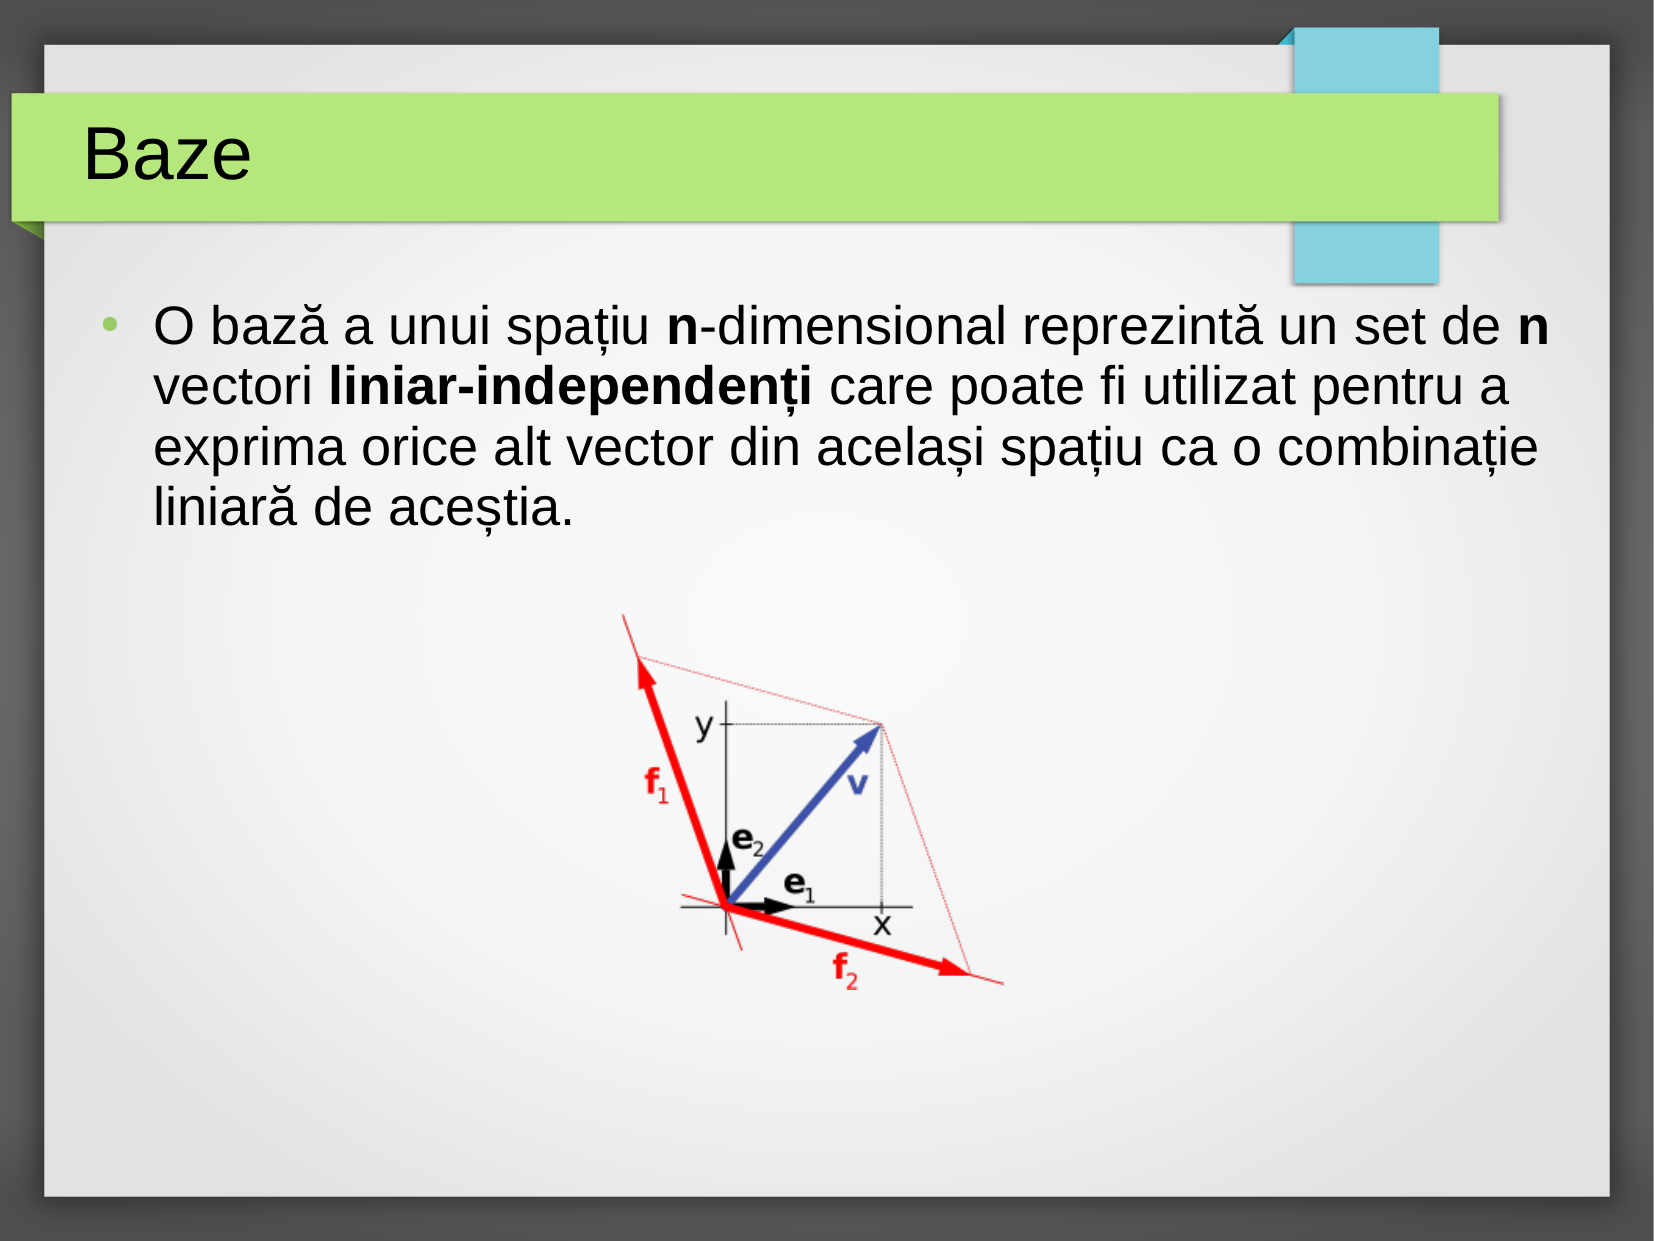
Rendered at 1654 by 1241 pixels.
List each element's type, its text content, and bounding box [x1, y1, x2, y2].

picture [0, 0, 1654, 1241]
title Baze [82, 94, 1264, 213]
list O bază a unui spațiu n-dimensional reprezintă un set de n vectori liniar-independenți care poate fi utilizat pentru a exprima orice alt vector din același spațiu ca o combinație liniară de aceștia. [82, 295, 1571, 1015]
